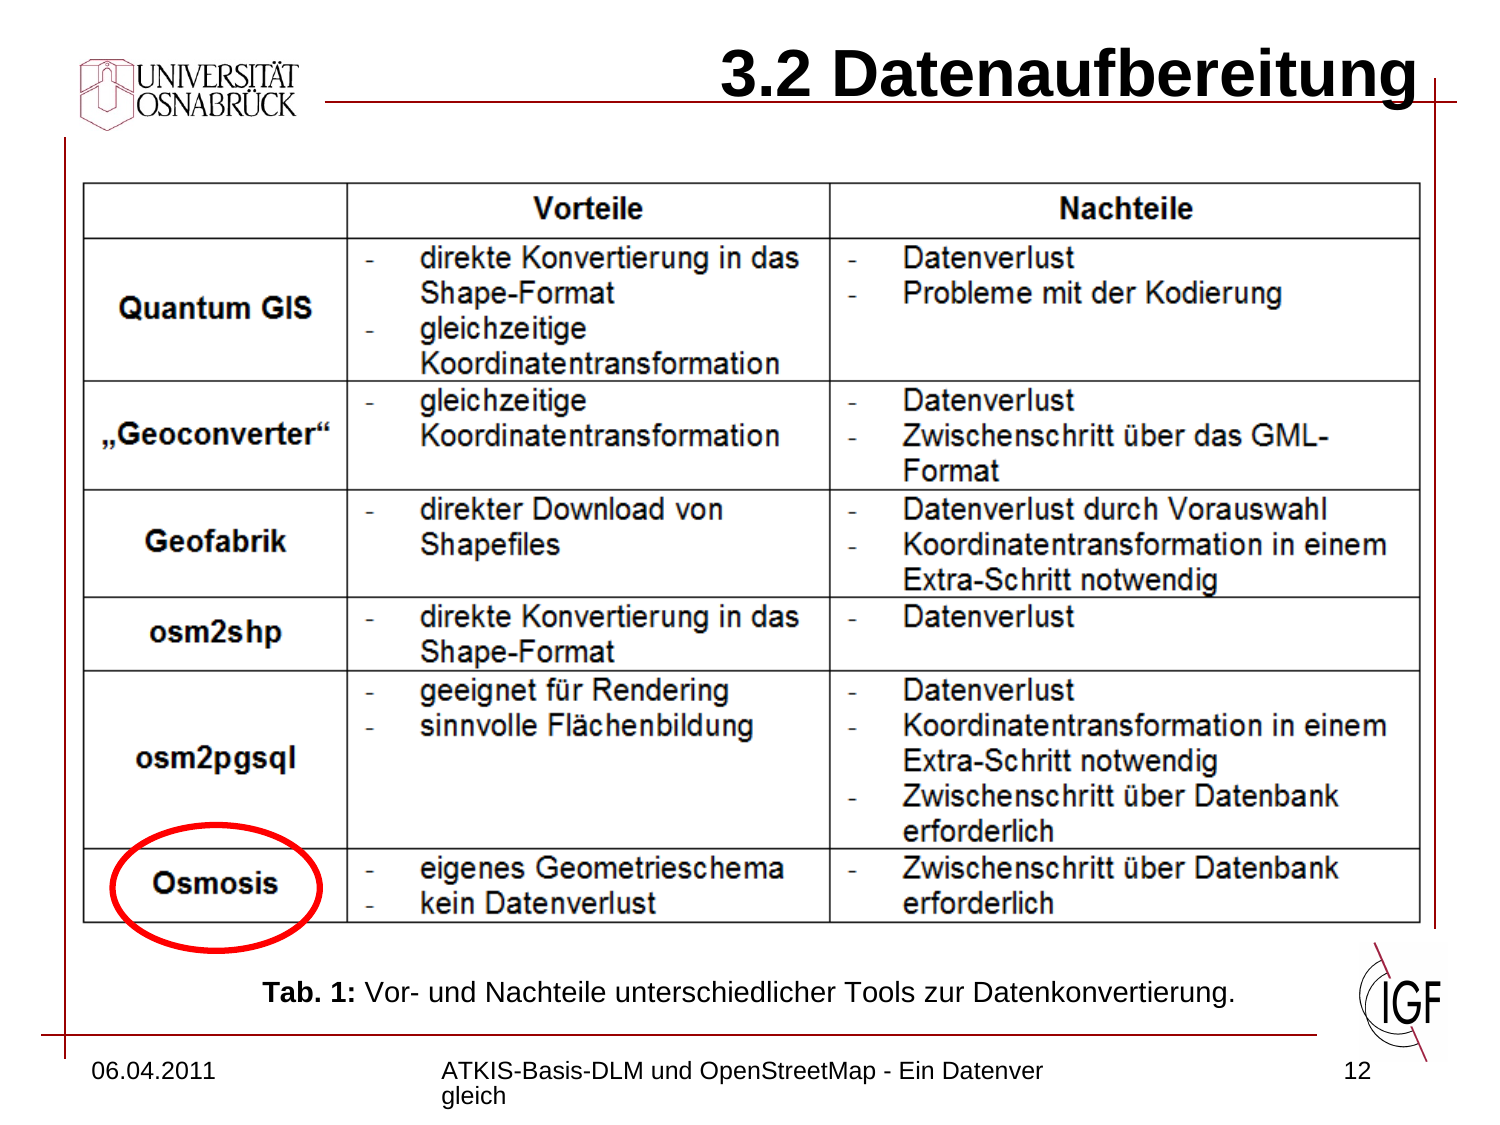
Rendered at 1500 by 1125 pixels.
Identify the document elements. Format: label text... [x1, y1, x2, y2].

title 3.2 Datenaufbereitung [460, 18, 1436, 121]
picture [1359, 942, 1448, 1062]
picture [79, 59, 299, 131]
list Tab. 1: Vor- und Nachteile unterschiedlicher Tools zur Datenkonvertierung. [75, 972, 1426, 1019]
picture [77, 175, 1427, 931]
picture [116, 829, 316, 931]
